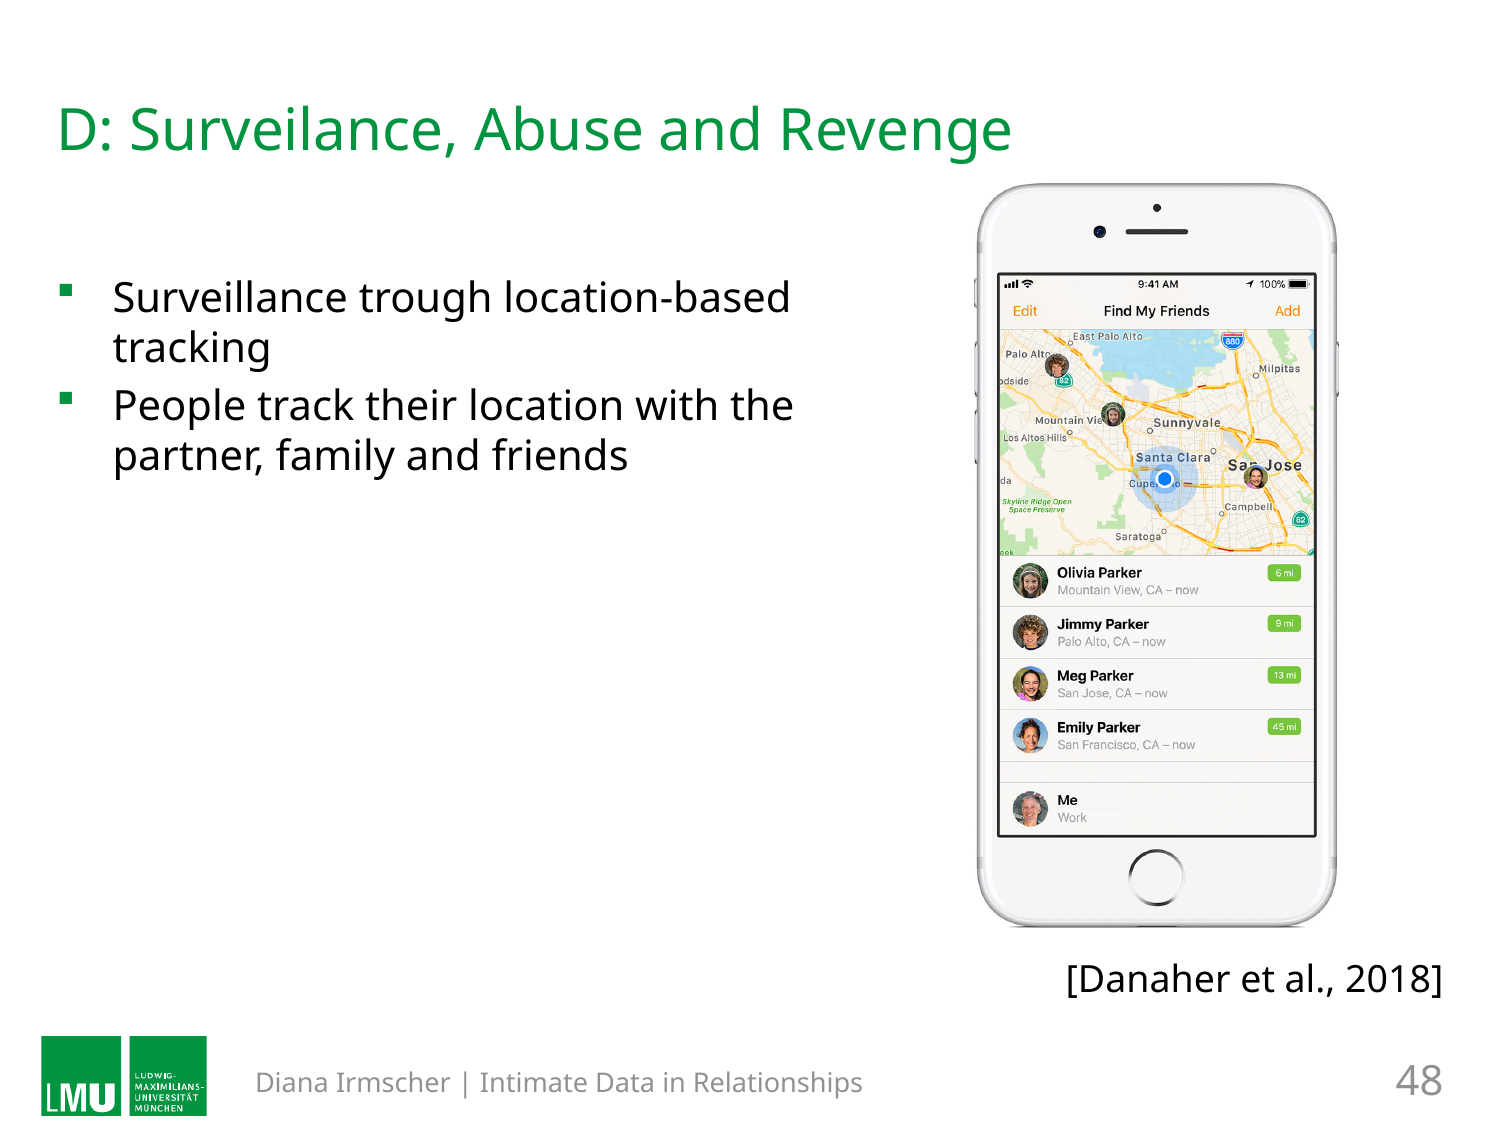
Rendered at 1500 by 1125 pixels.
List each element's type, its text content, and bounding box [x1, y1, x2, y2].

title D: Surveilance, Abuse and Revenge [41, 37, 1459, 217]
list Surveillance trough location-based tracking People track their location with the partner, family and friends [41, 263, 934, 947]
picture [974, 183, 1339, 928]
slide_number <number> [1014, 1046, 1459, 1117]
list [Danaher et al., 2018] [41, 947, 1459, 1007]
footer Diana Irmscher | Intimate Data in Relationships [240, 1046, 963, 1117]
